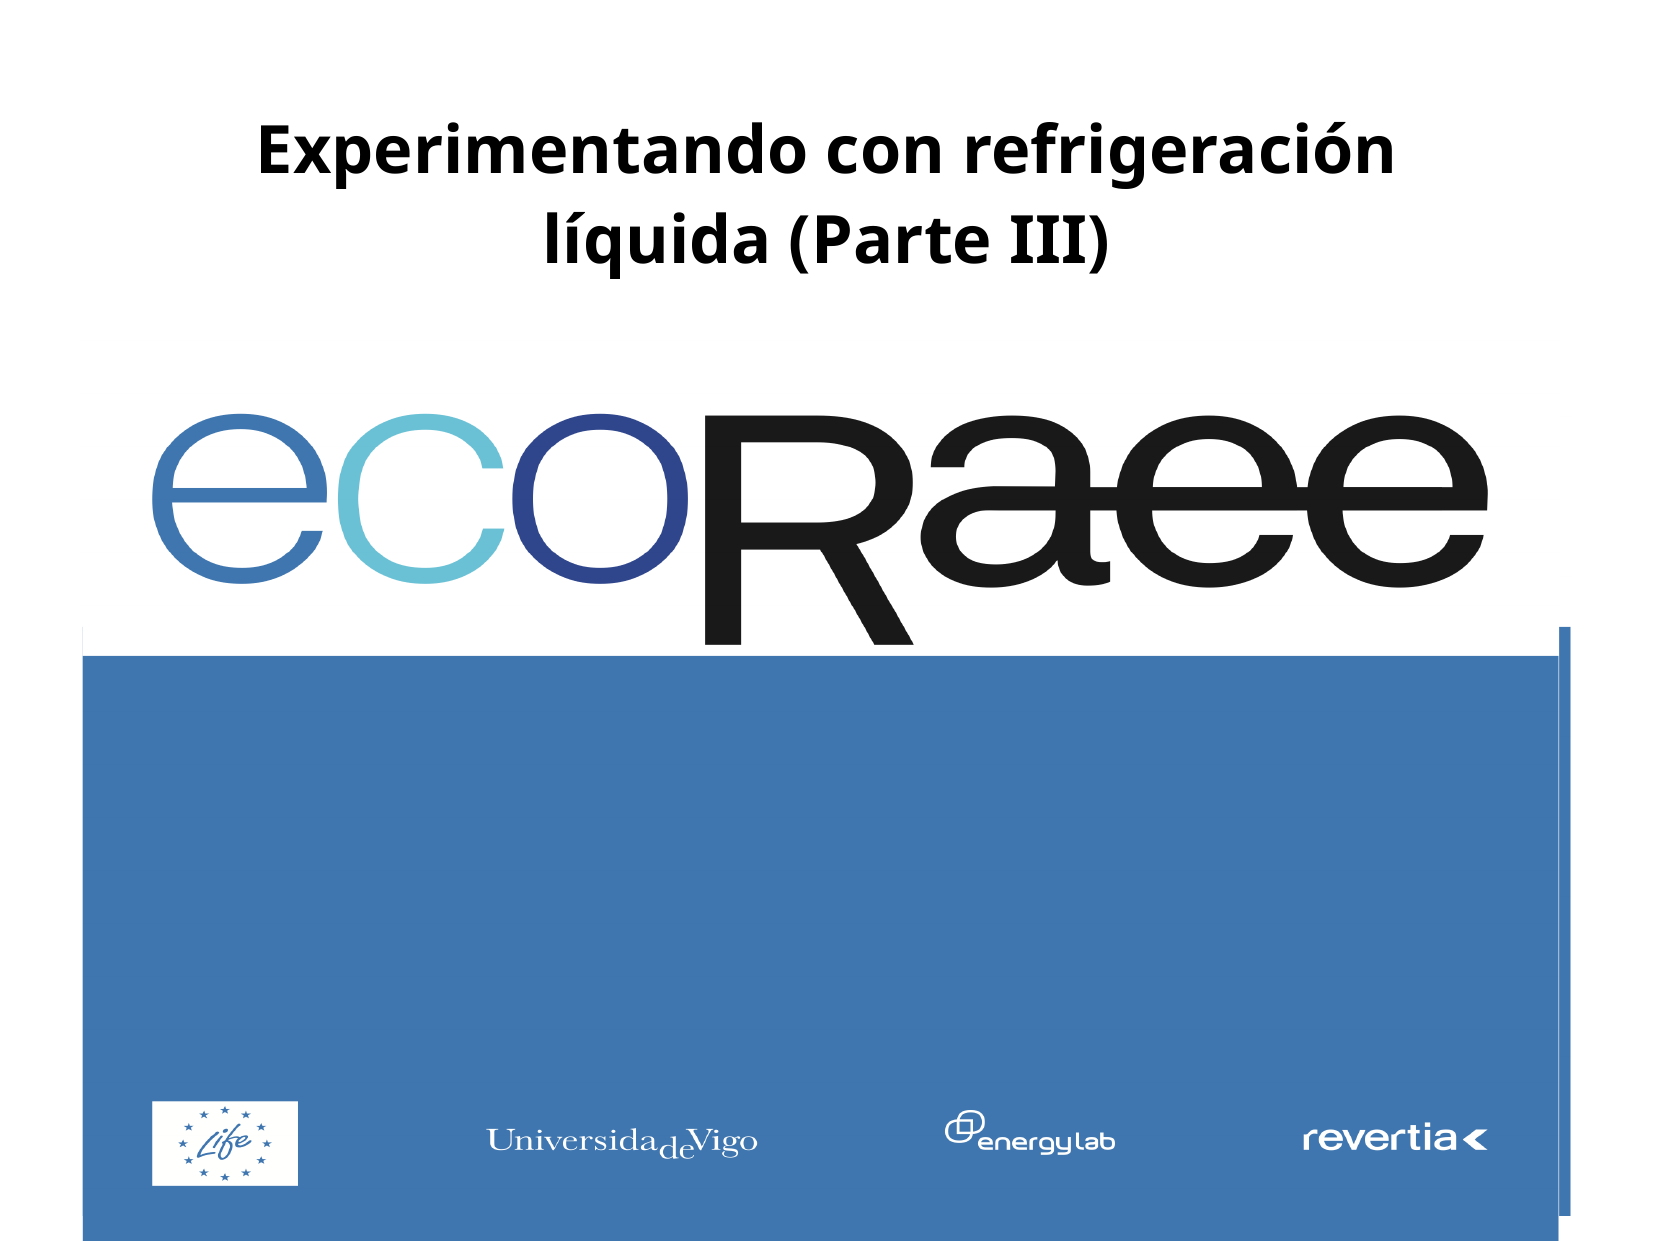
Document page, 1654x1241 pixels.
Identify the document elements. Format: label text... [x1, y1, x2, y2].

text_box Experimentando con refrigeración líquida (Parte III) [129, 94, 1524, 265]
picture [82, 287, 1560, 1241]
